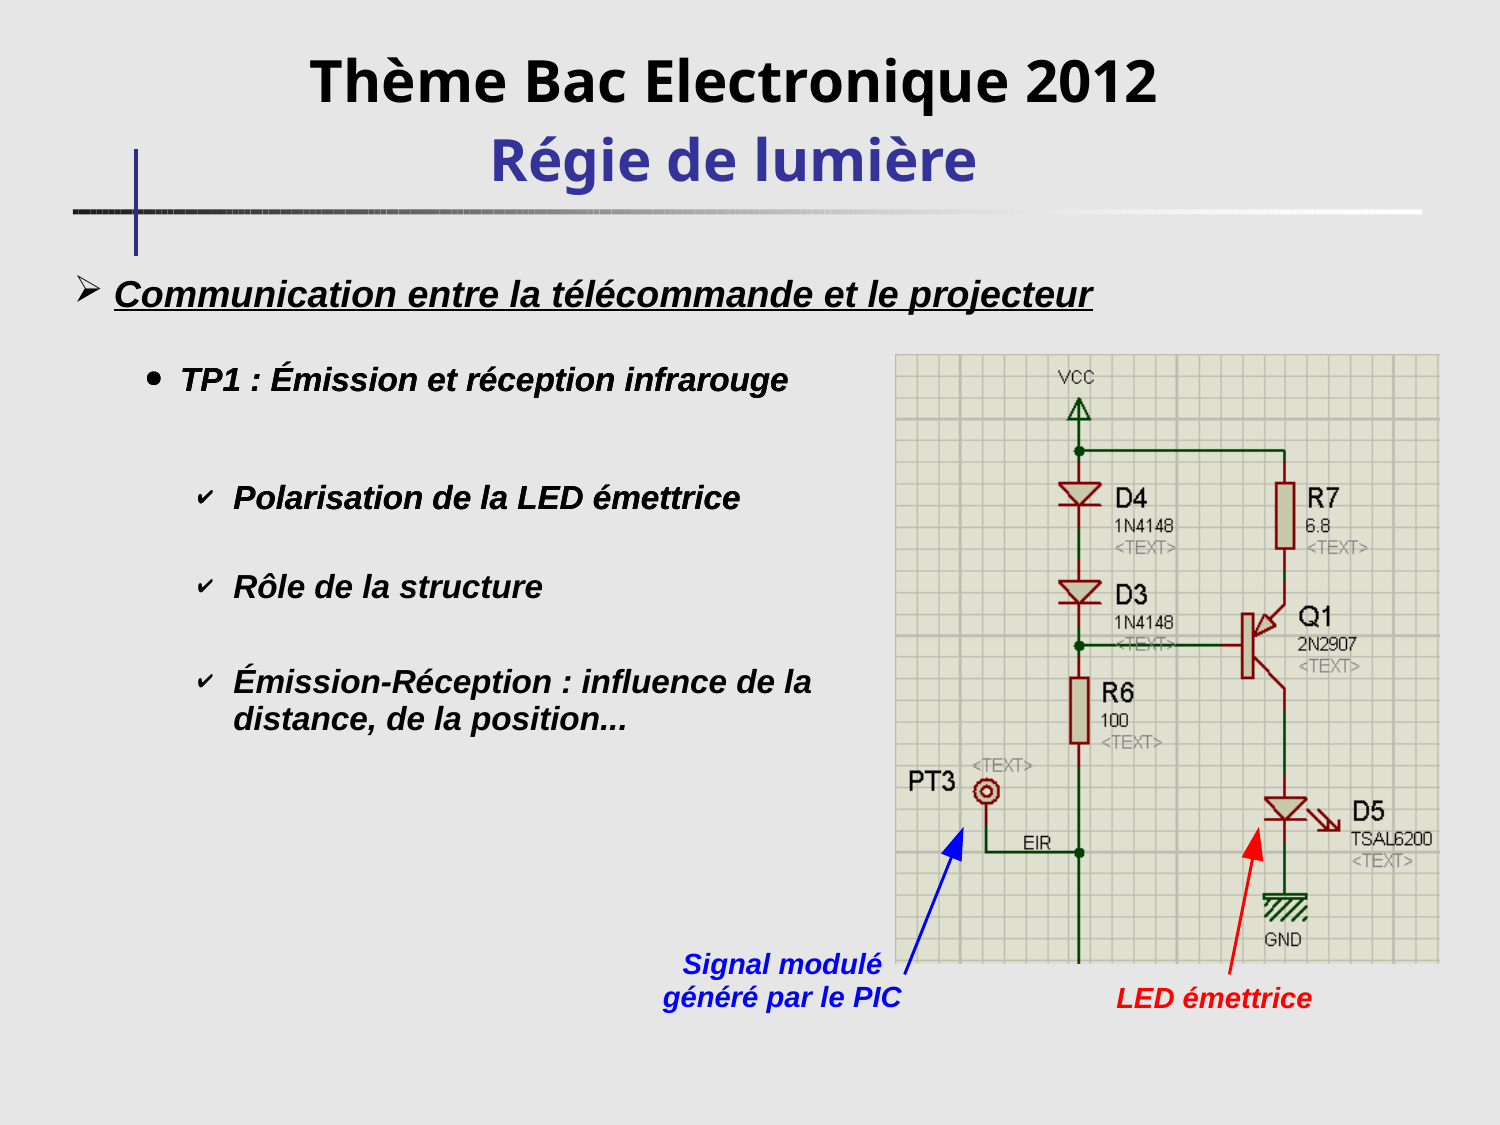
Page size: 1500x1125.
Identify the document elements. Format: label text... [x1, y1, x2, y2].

text_box Émission-Réception : influence de la distance, de la position... [147, 656, 857, 747]
text_box [138, 209, 1422, 215]
text_box TP1 : Émission et réception infrarouge [94, 354, 945, 407]
text_box Thème Bac Electronique 2012 Régie de lumière [263, 32, 1206, 190]
text_box Rôle de la structure [147, 561, 857, 614]
text_box Polarisation de la LED émettrice [147, 472, 857, 526]
text_box Signal modulé généré par le PIC [620, 940, 945, 1022]
text_box LED émettrice [1052, 974, 1378, 1034]
text_box Communication entre la télécommande et le projecteur [59, 265, 1447, 366]
text_box [72, 209, 134, 215]
picture [895, 354, 1440, 964]
